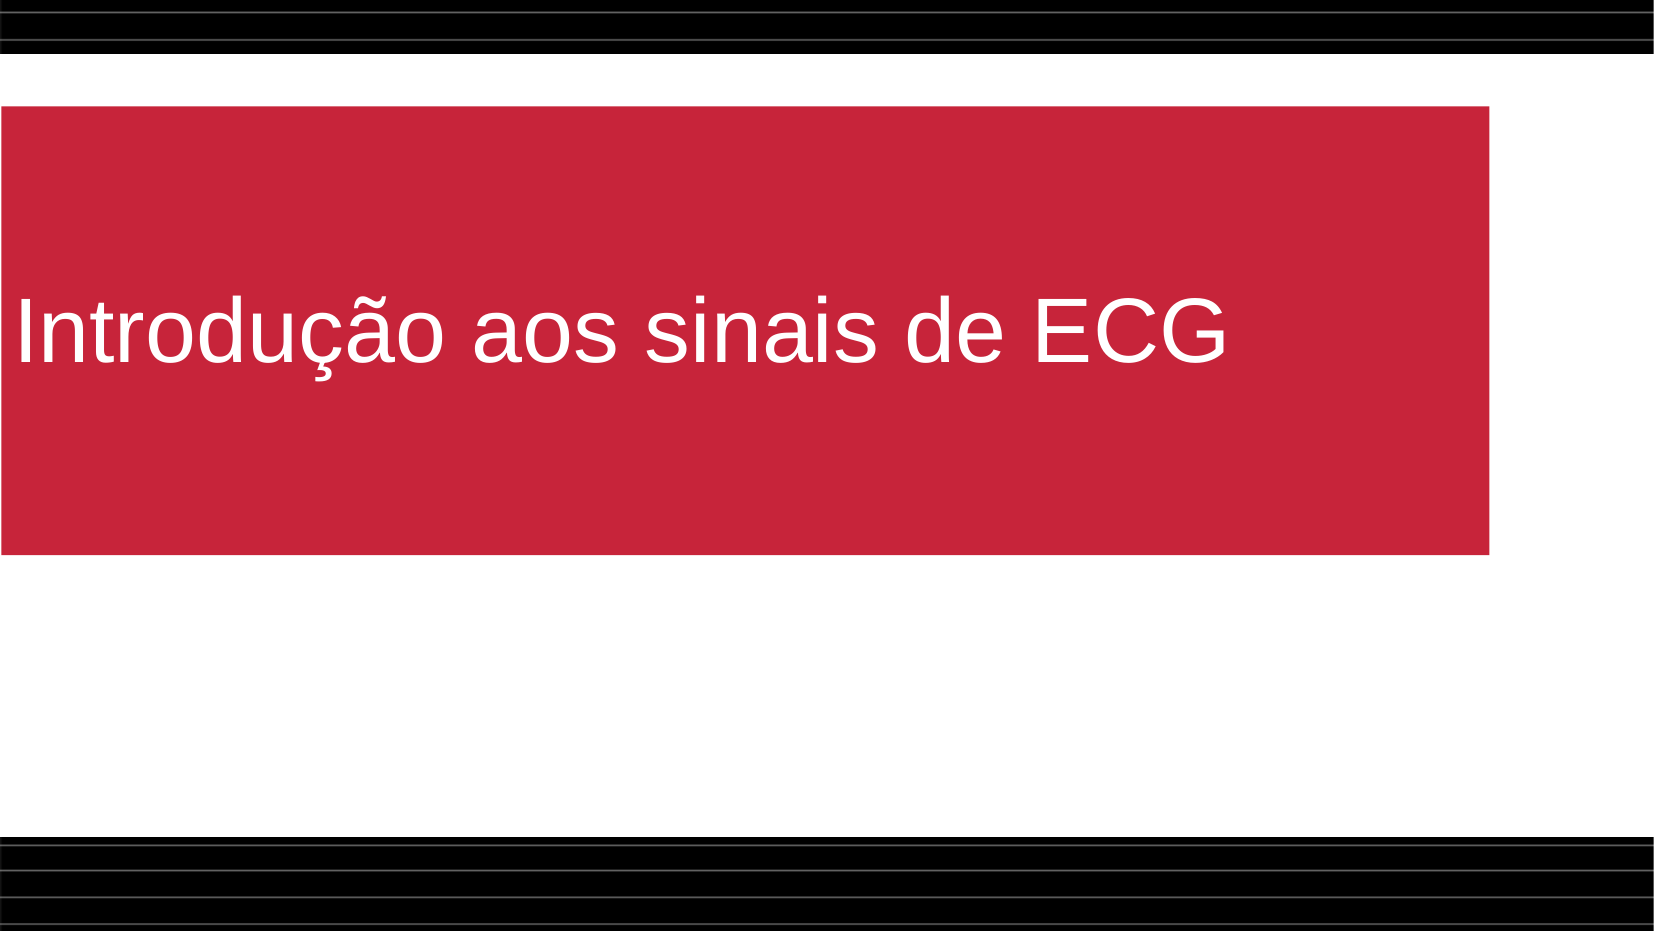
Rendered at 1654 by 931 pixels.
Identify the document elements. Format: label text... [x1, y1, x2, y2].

picture [0, 837, 1654, 931]
title Introdução aos sinais de ECG [1, 106, 1490, 556]
picture [0, 0, 1654, 54]
